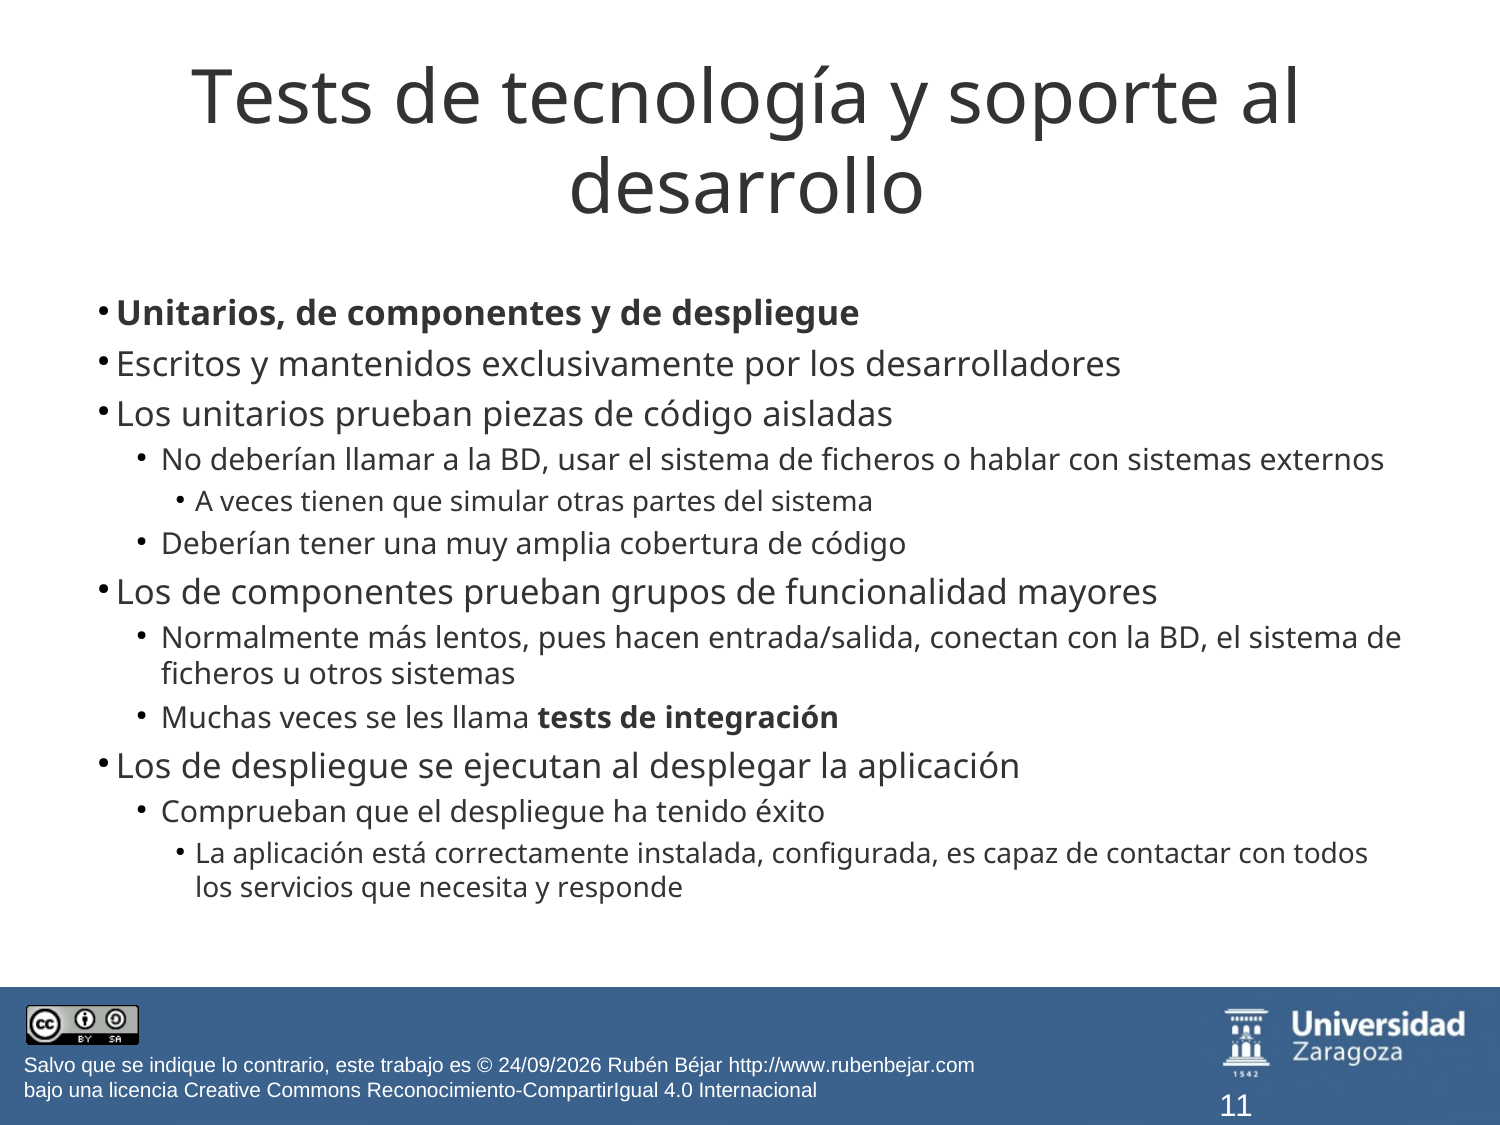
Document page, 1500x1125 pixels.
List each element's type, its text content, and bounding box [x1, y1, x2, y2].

picture [0, 987, 1500, 1125]
title Tests de tecnología y soporte al desarrollo [74, 20, 1420, 257]
list Unitarios, de componentes y de despliegue Escritos y mantenidos exclusivamente por los desarrolladores Los unitarios prueban piezas de código aisladas No deberían llamar a la BD, usar el sistema de ficheros o hablar con sistemas externos A veces tienen que simular otras partes del sistema Deberían tener una muy amplia cobertura de código Los de componentes prueban grupos de funcionalidad mayores Normalmente más lentos, pues hacen entrada/salida, conectan con la BD, el sistema de ficheros u otros sistemas Muchas veces se les llama tests de integración Los de despliegue se ejecutan al desplegar la aplicación Comprueban que el despliegue ha tenido éxito La aplicación está correctamente instalada, configurada, es capaz de contactar con todos los servicios que necesita y responde [82, 283, 1418, 957]
